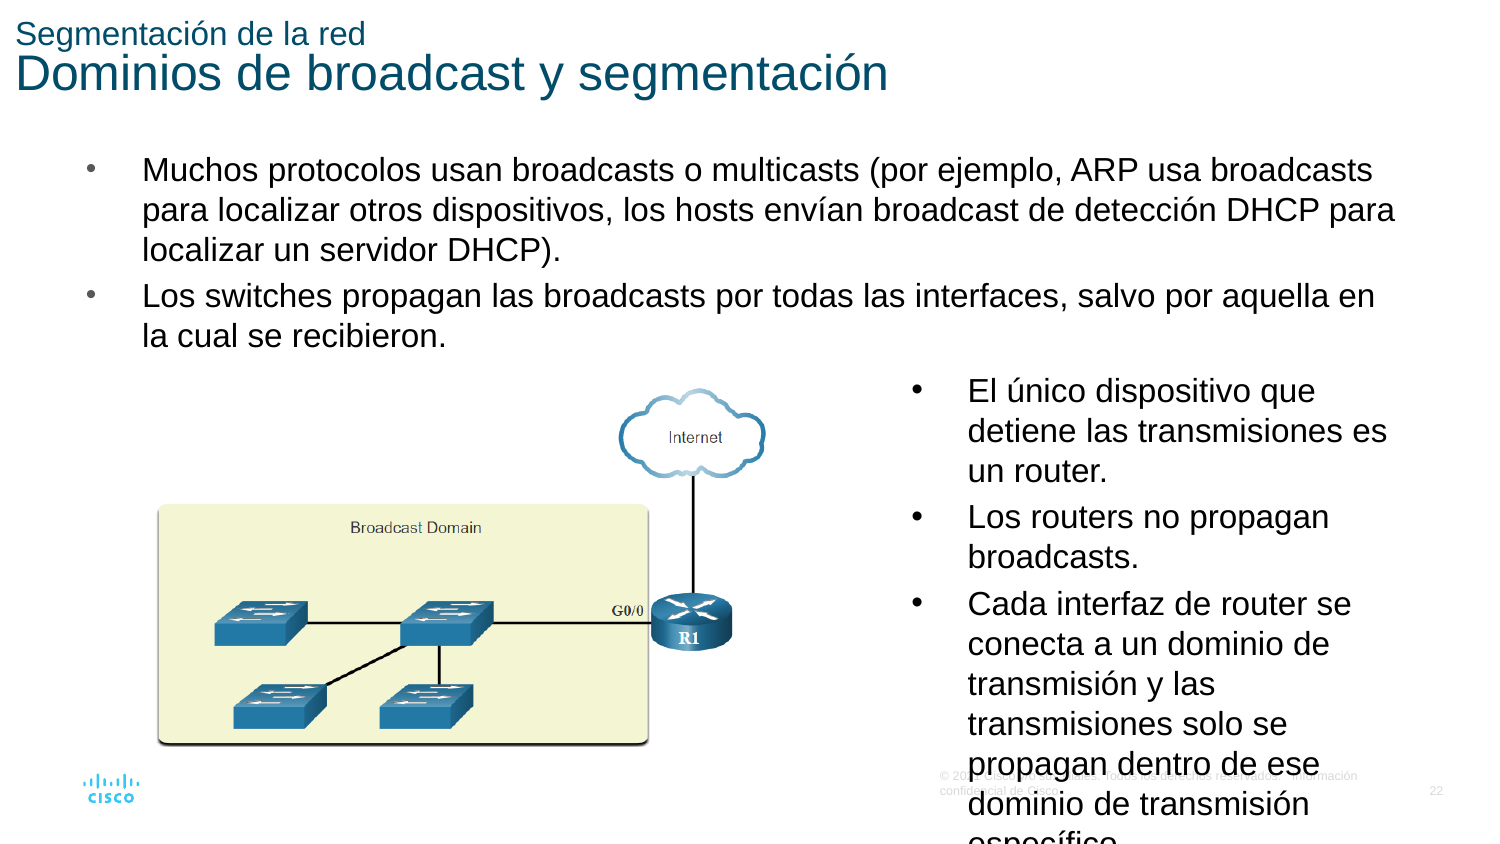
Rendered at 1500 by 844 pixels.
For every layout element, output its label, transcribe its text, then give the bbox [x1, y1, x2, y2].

title Segmentación de la red Dominios de broadcast y segmentación [0, 0, 1369, 121]
list Muchos protocolos usan broadcasts o multicasts (por ejemplo, ARP usa broadcasts para localizar otros dispositivos, los hosts envían broadcast de detección DHCP para localizar un servidor DHCP). Los switches propagan las broadcasts por todas las interfaces, salvo por aquella en la cual se recibieron. [70, 140, 1419, 336]
text_box El único dispositivo que detiene las transmisiones es un router. Los routers no propagan broadcasts. Cada interfaz de router se conecta a un dominio de transmisión y las transmisiones solo se propagan dentro de ese dominio de transmisión específico. [896, 361, 1442, 747]
picture [153, 380, 768, 747]
